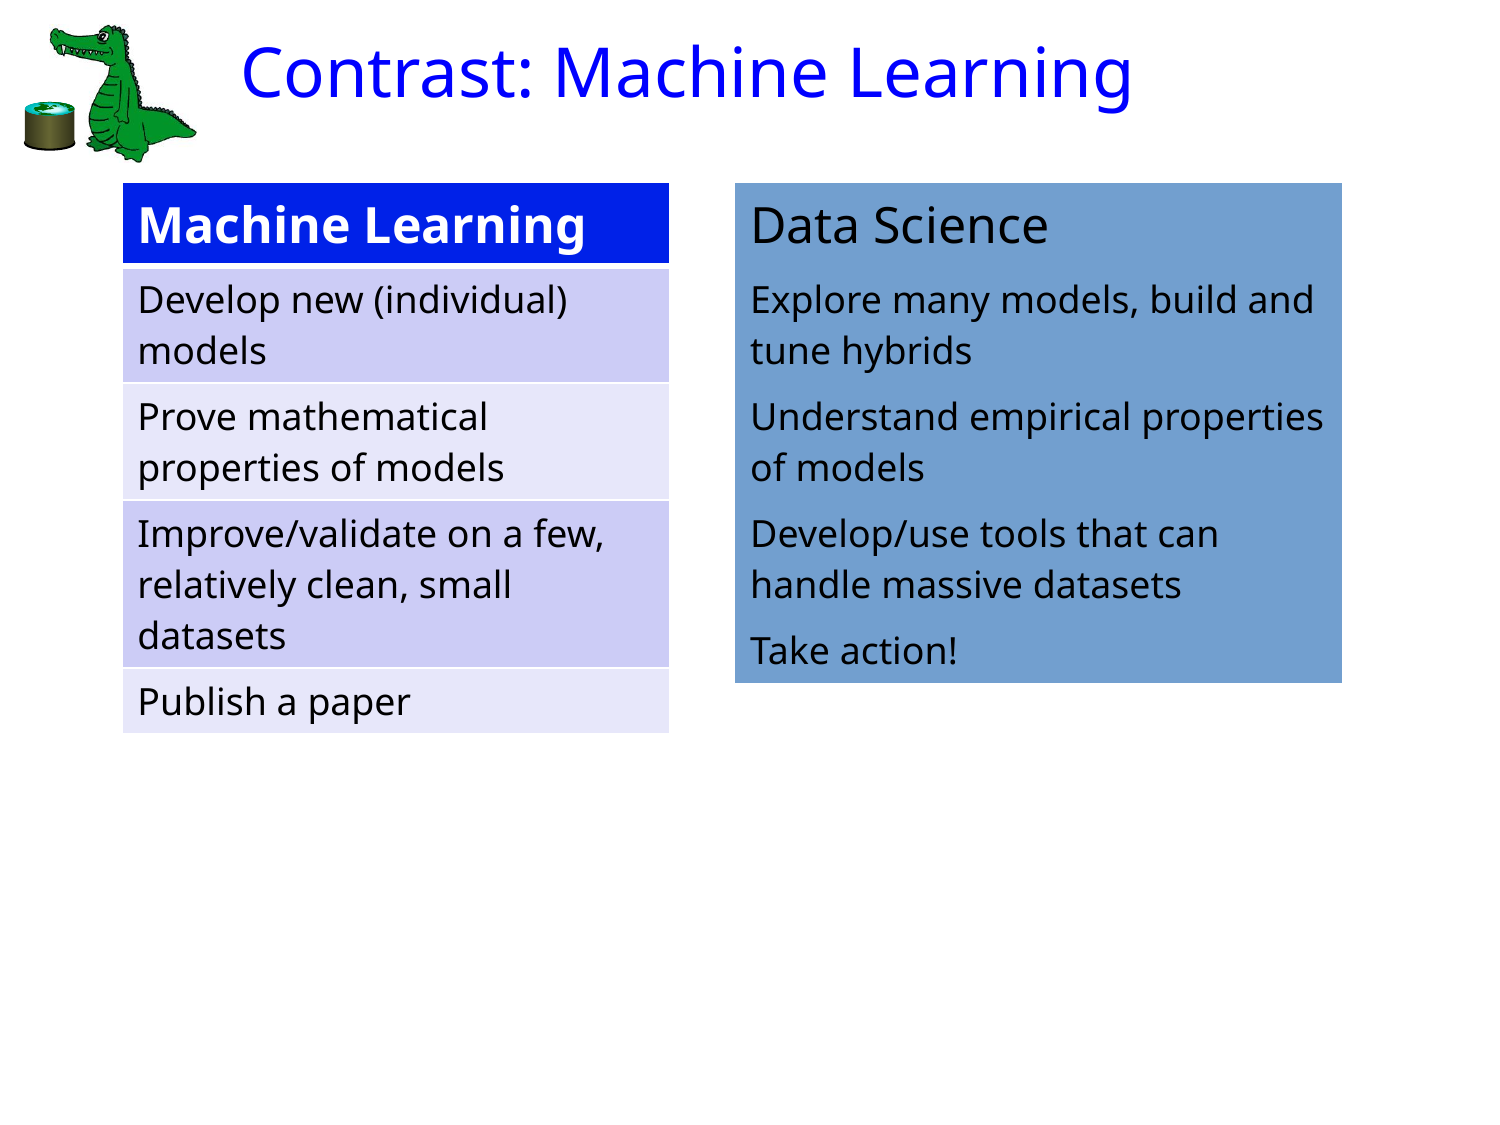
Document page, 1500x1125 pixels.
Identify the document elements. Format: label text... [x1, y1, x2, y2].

table_cell Develop new (individual) models [123, 269, 669, 382]
table_cell Publish a paper [123, 669, 669, 733]
table_cell Take action! [735, 617, 1342, 683]
table_cell Understand empirical properties of models [735, 383, 1342, 500]
table_header Data Science [735, 183, 1342, 266]
table_cell Improve/validate on a few, relatively clean, small datasets [123, 501, 669, 667]
title Contrast: Machine Learning [225, 20, 1425, 119]
table_cell Prove mathematical properties of models [123, 384, 669, 499]
table_cell Explore many models, build and tune hybrids [735, 266, 1342, 383]
table_cell Develop/use tools that can handle massive datasets [735, 500, 1342, 617]
picture [49, 24, 197, 163]
table_header Machine Learning [123, 183, 669, 263]
